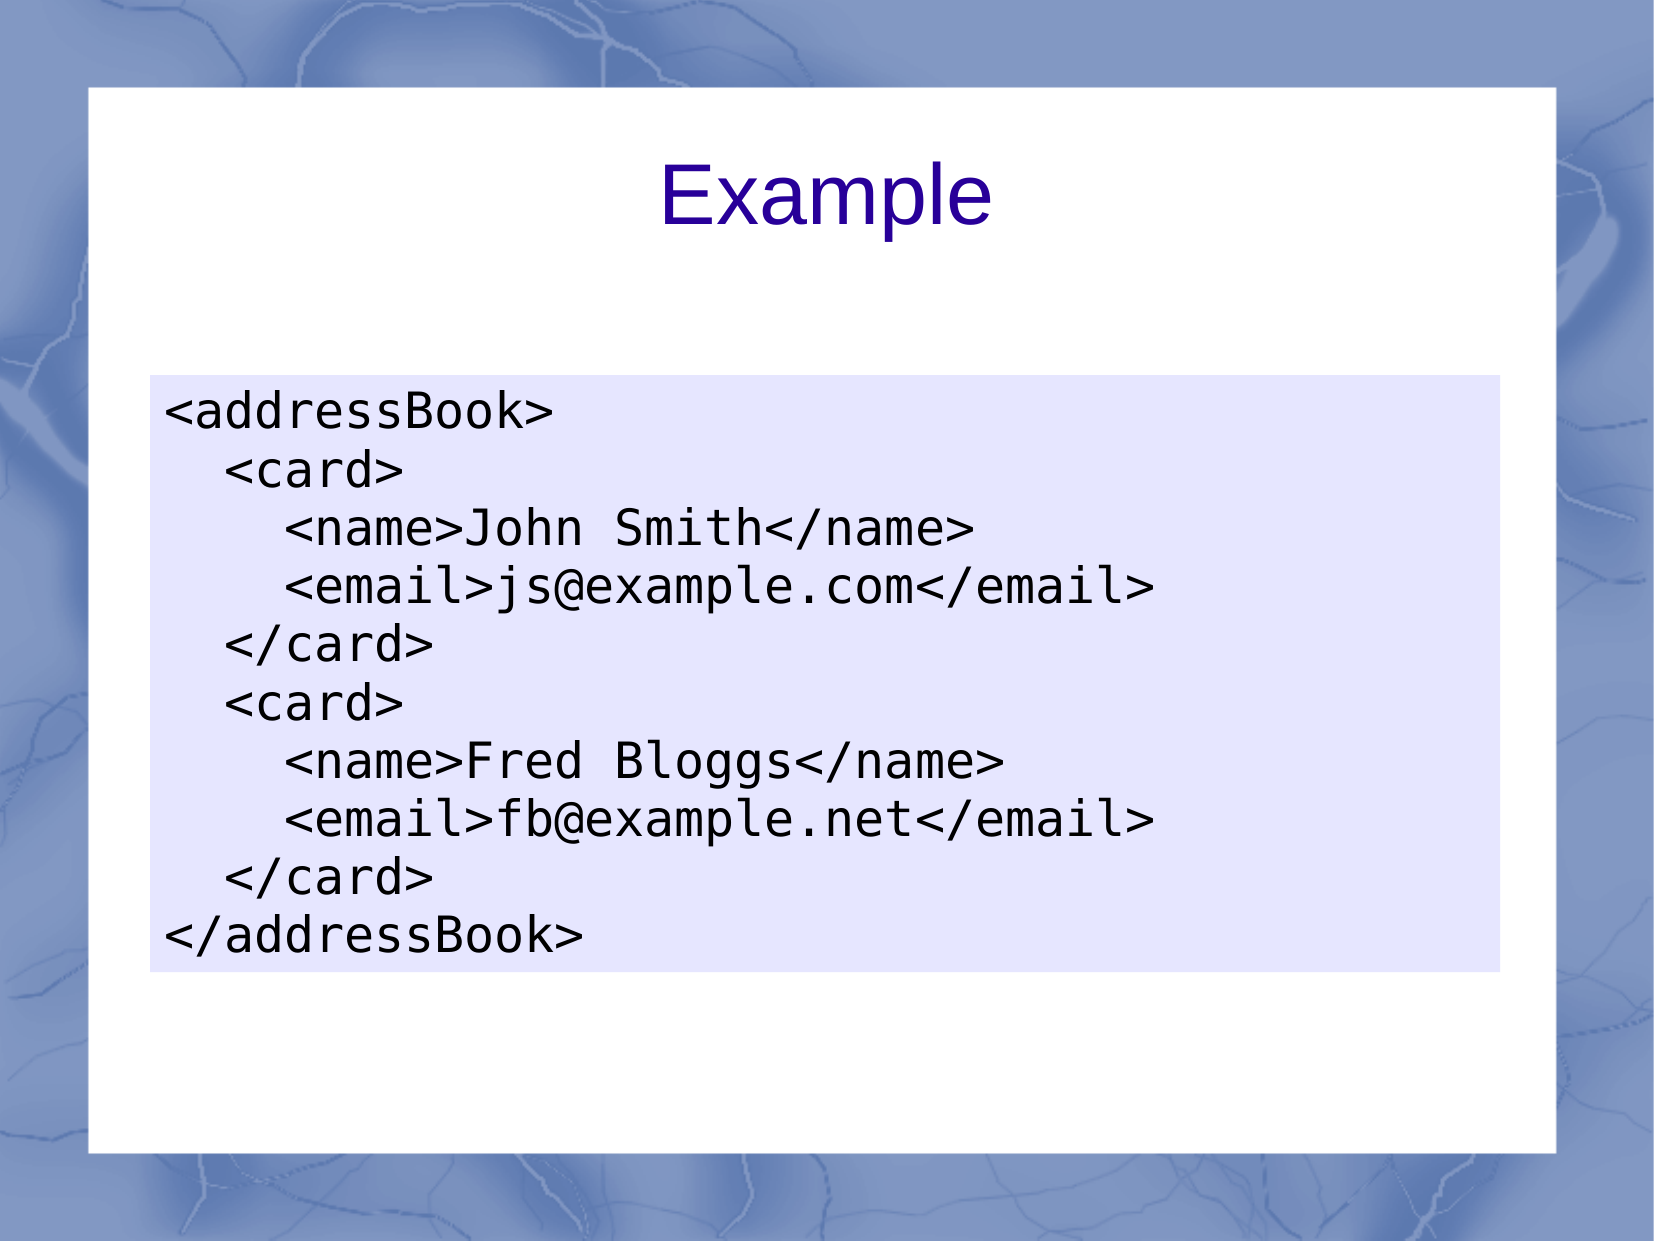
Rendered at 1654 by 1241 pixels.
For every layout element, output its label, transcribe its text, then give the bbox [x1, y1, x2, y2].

picture [0, 0, 1654, 1241]
title Example [118, 90, 1536, 298]
text_box <addressBook> <card> <name>John Smith</name> <email>js@example.com</email> </card> <card> <name>Fred Bloggs</name> <email>fb@example.net</email> </card> </addressBook> [150, 375, 1501, 973]
